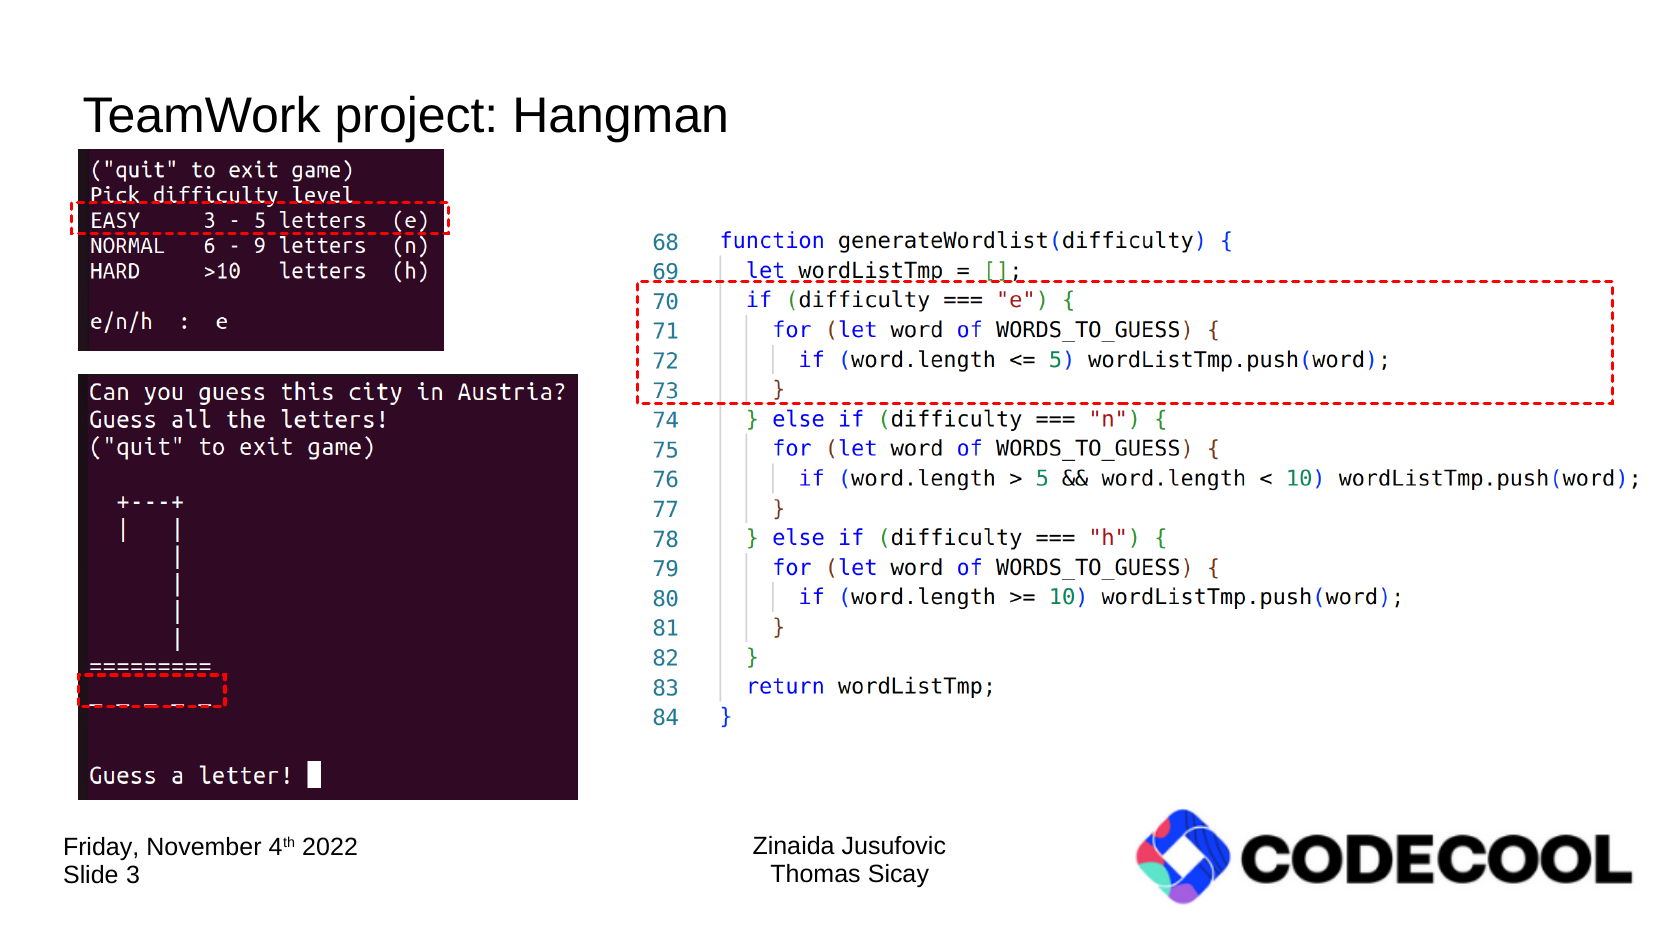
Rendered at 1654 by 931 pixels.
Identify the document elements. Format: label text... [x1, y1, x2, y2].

title TeamWork project: Hangman [82, 37, 751, 193]
picture [78, 374, 578, 800]
text_box Zinaida Jusufovic Thomas Sicay [497, 825, 1134, 895]
picture [78, 149, 444, 351]
picture [637, 224, 1653, 732]
picture [1134, 783, 1654, 931]
text_box Friday, November 4th 2022 Slide <number> [63, 832, 497, 890]
